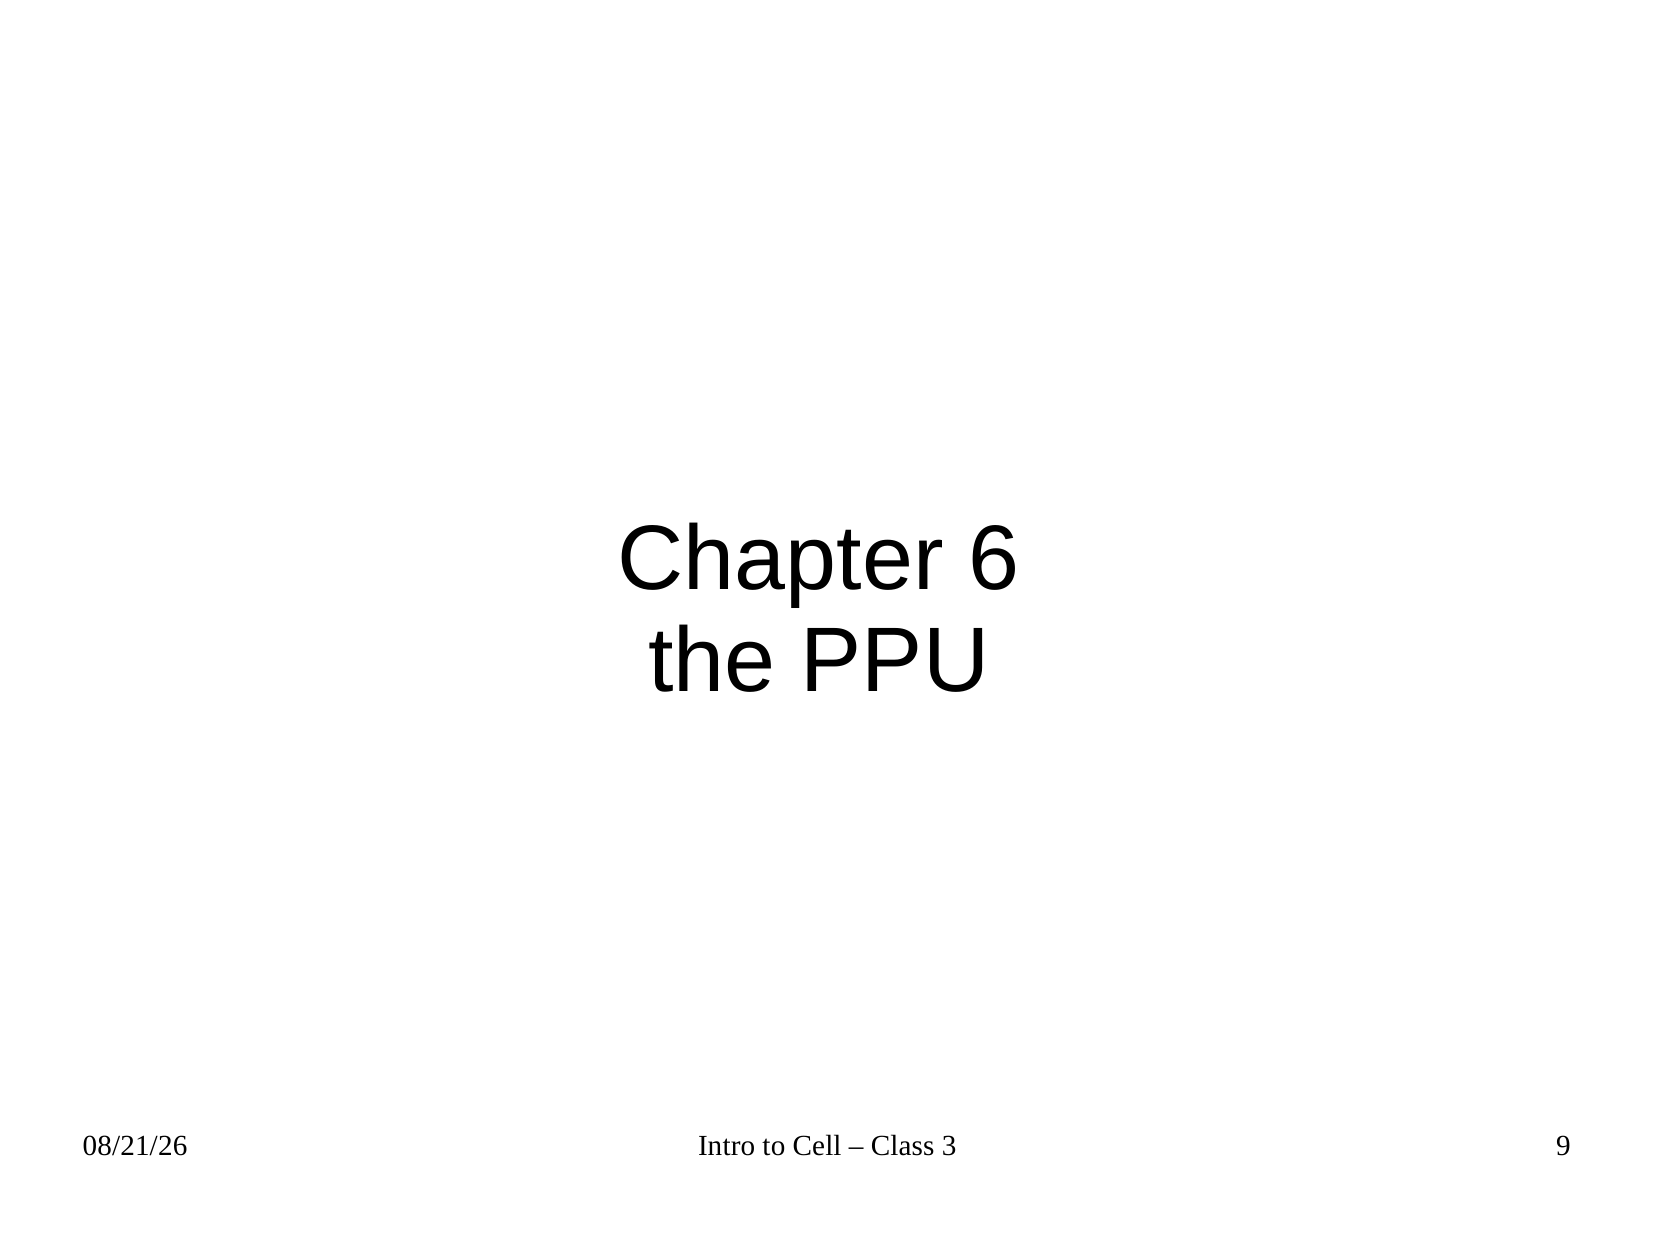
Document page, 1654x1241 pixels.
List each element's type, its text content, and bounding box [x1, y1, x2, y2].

title Chapter 6 the PPU [75, 505, 1564, 713]
